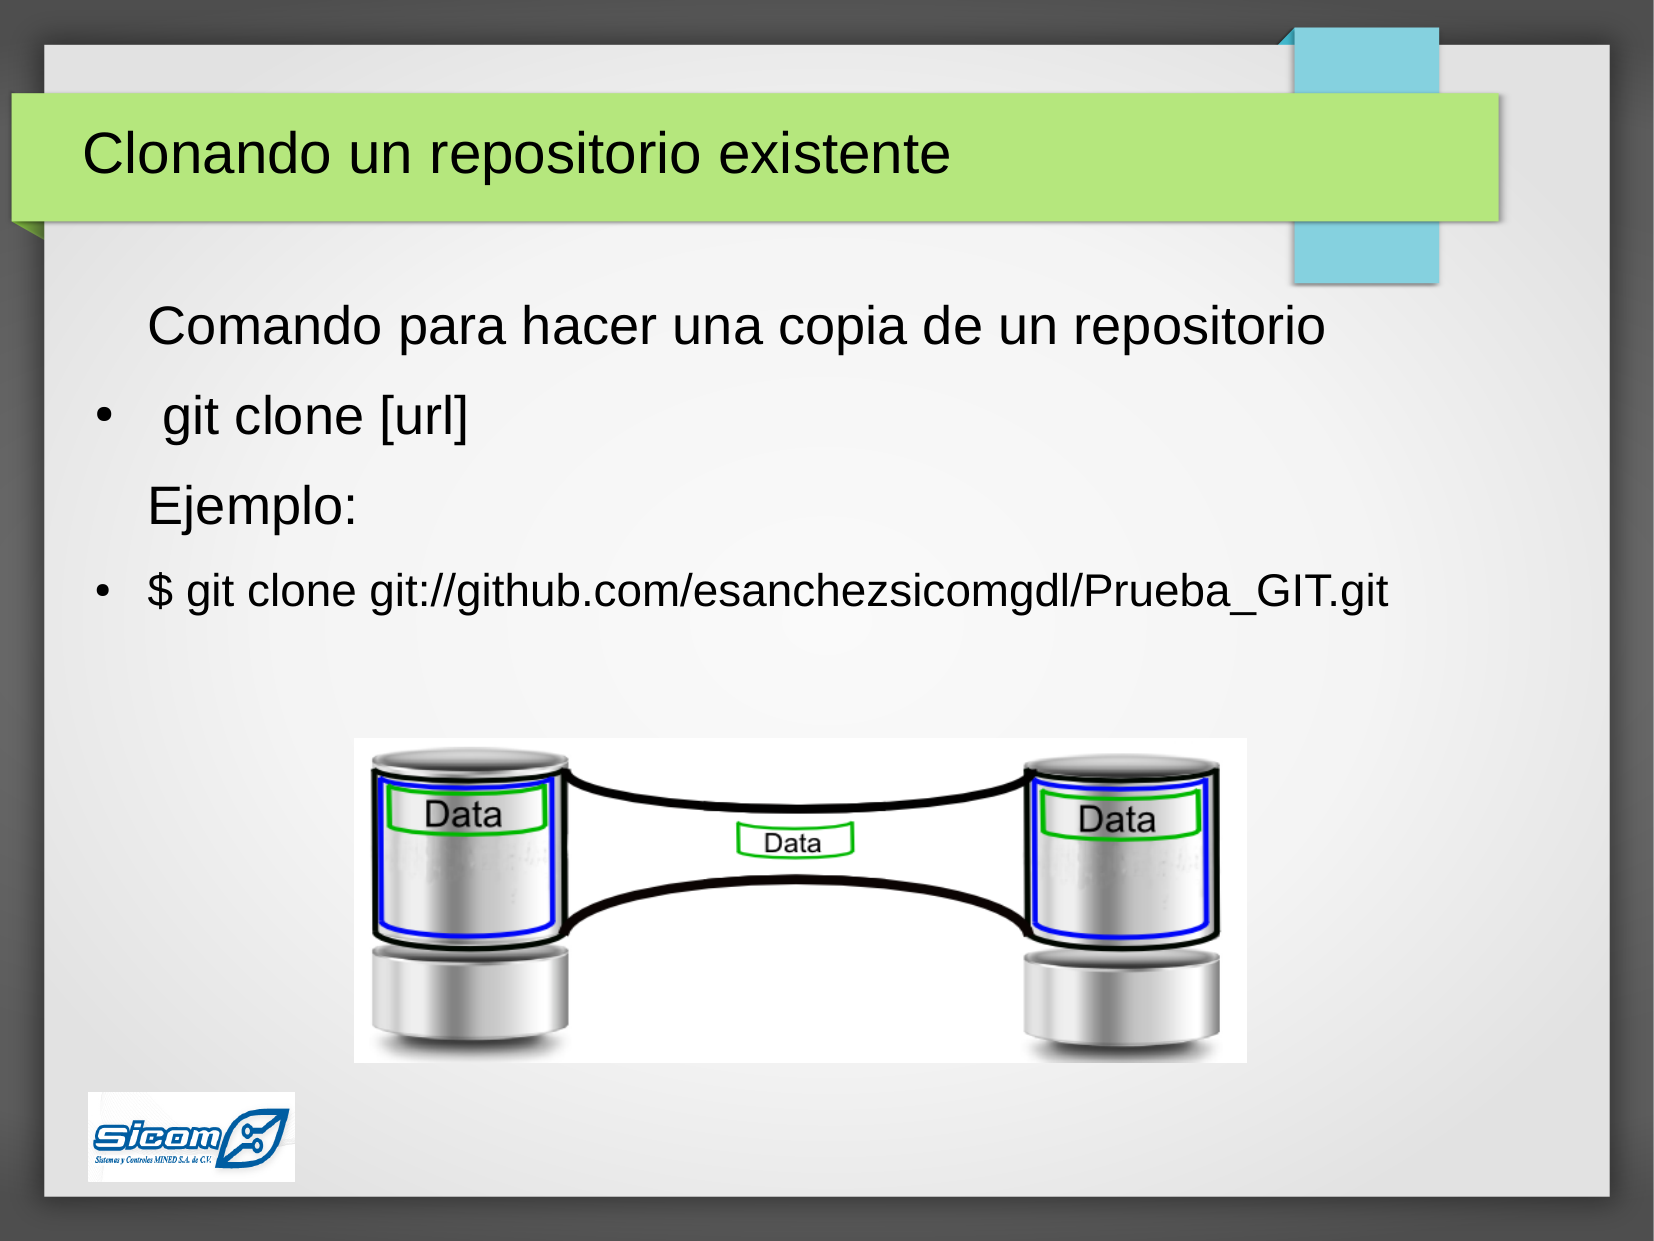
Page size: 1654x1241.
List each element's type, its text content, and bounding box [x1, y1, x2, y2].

list Comando para hacer una copia de un repositorio git clone [url] Ejemplo: $ git clone git://github.com/esanchezsicomgdl/Prueba_GIT.git [76, 295, 1565, 1015]
title Clonando un repositorio existente [82, 94, 1264, 213]
picture [0, 0, 1654, 1241]
